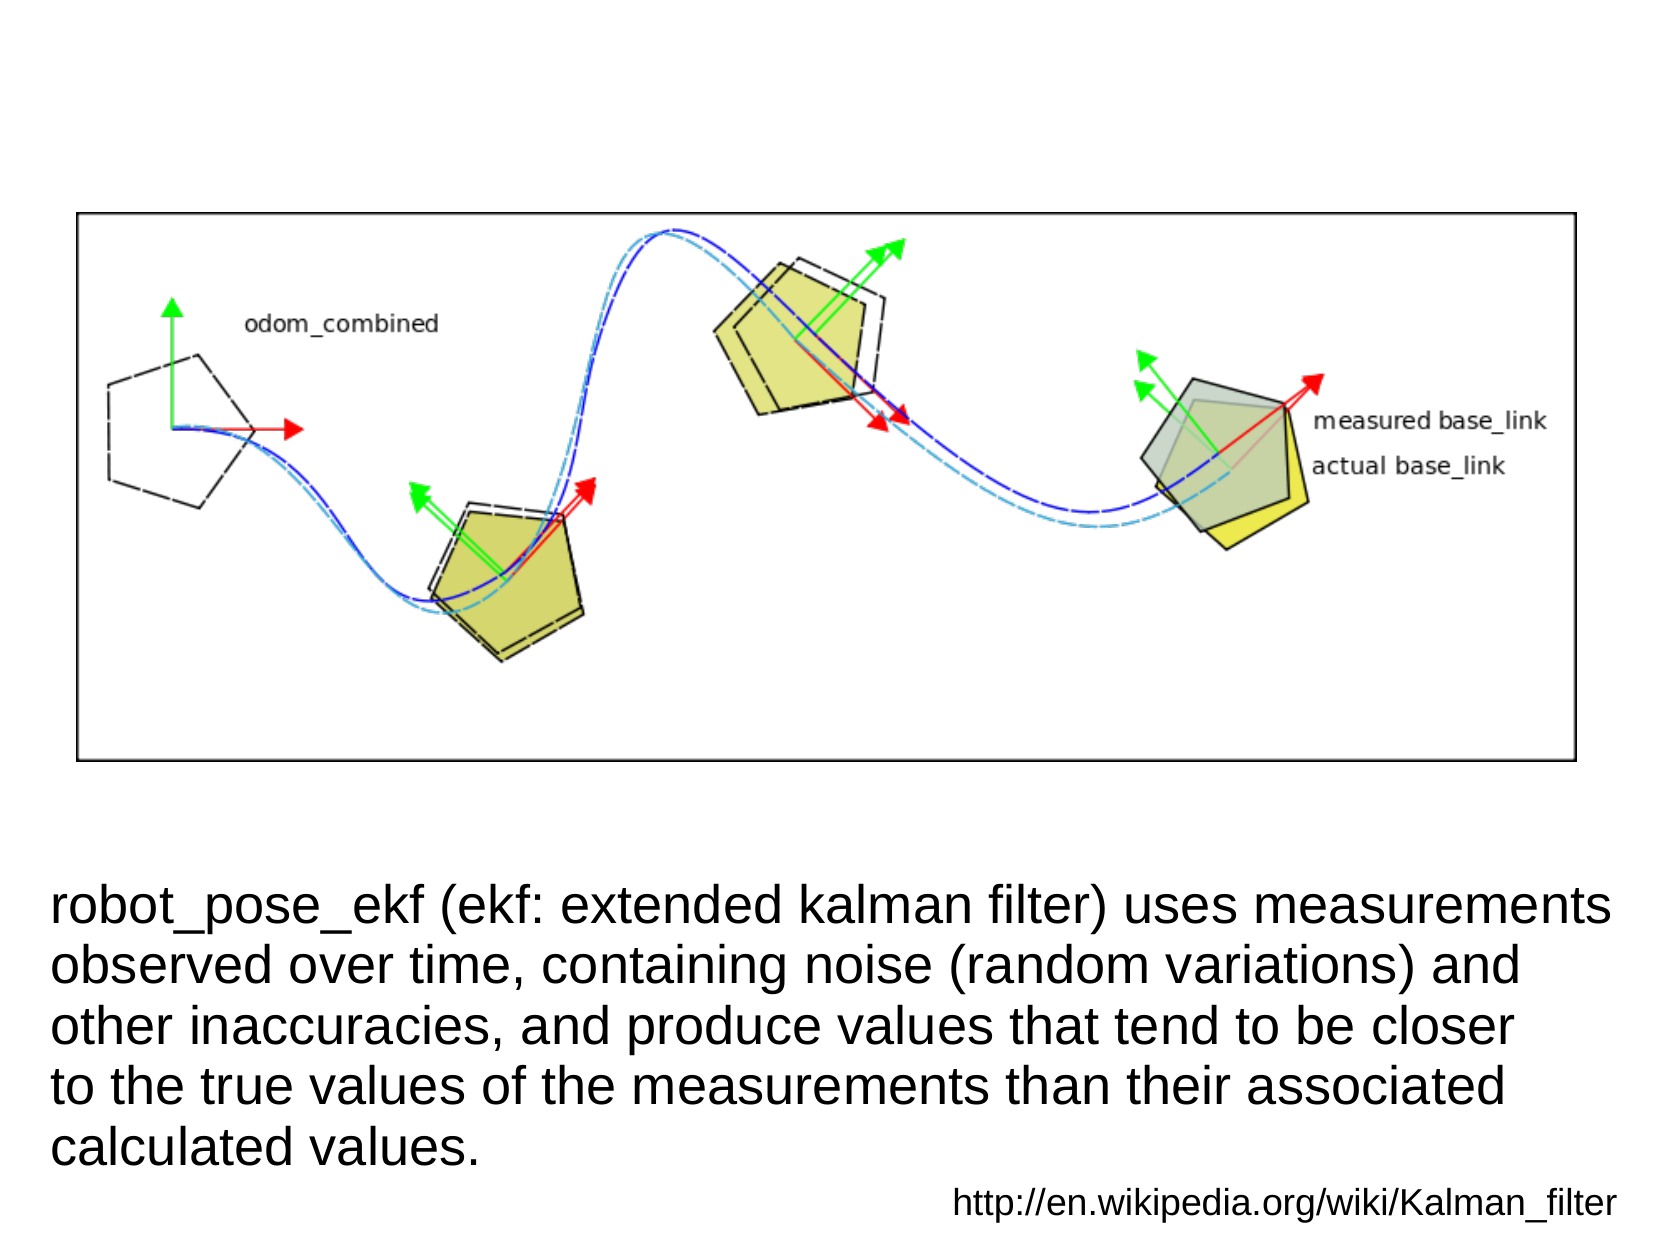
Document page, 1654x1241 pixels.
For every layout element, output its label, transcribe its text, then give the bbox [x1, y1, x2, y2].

text_box robot_pose_ekf (ekf: extended kalman filter) uses measurements observed over time, containing noise (random variations) and other inaccuracies, and produce values that tend to be closer to the true values of the measurements than their associated calculated values. [35, 866, 1645, 1185]
text_box http://en.wikipedia.org/wiki/Kalman_filter [937, 1174, 1654, 1232]
picture [76, 212, 1577, 762]
